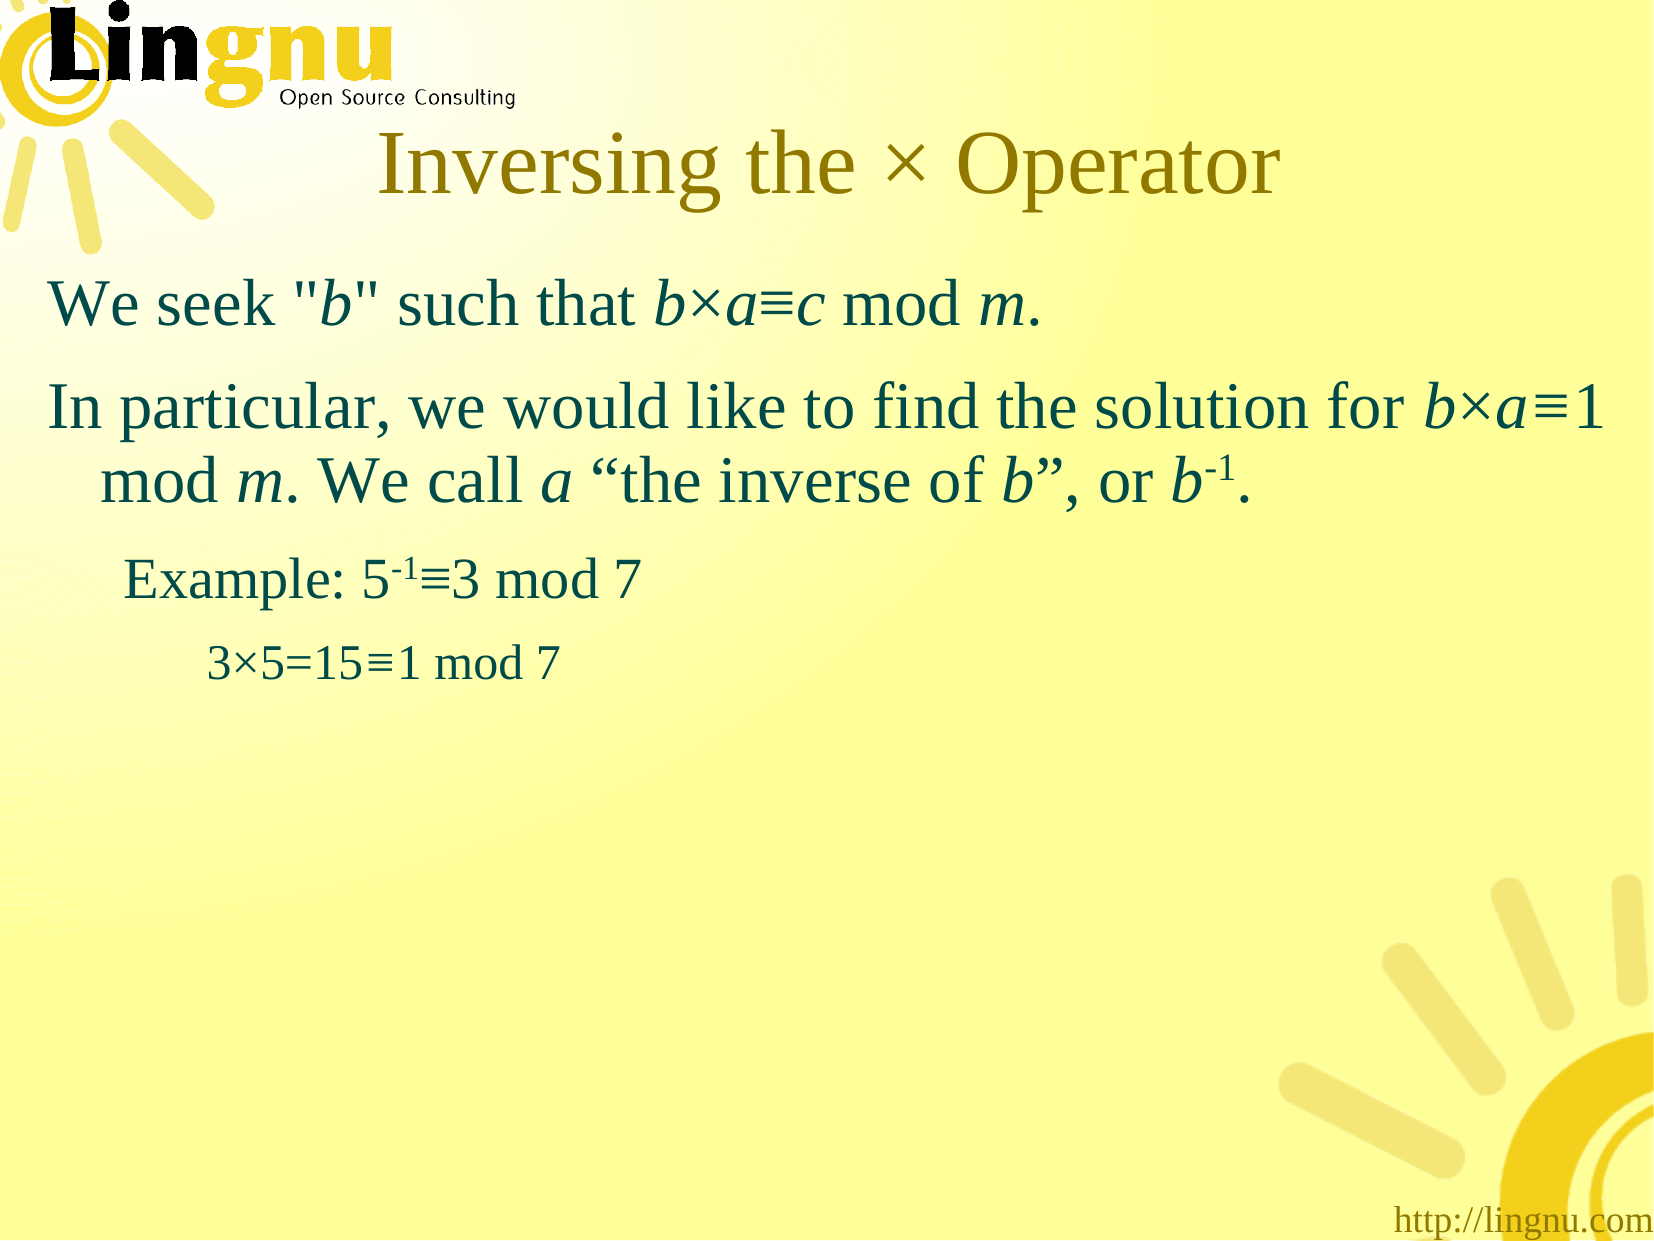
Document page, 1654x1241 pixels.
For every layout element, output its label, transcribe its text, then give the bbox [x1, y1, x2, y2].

list We seek "b" such that b×a≡c mod m. In particular, we would like to find the solution for b×a≡1 mod m. We call a “the inverse of b”, or b-1. Example: 5-1≡3 mod 7 3×5=15≡1 mod 7 [29, 265, 1625, 1127]
picture [1256, 871, 1654, 1241]
picture [0, 0, 516, 256]
title Inversing the × Operator [123, 58, 1536, 265]
